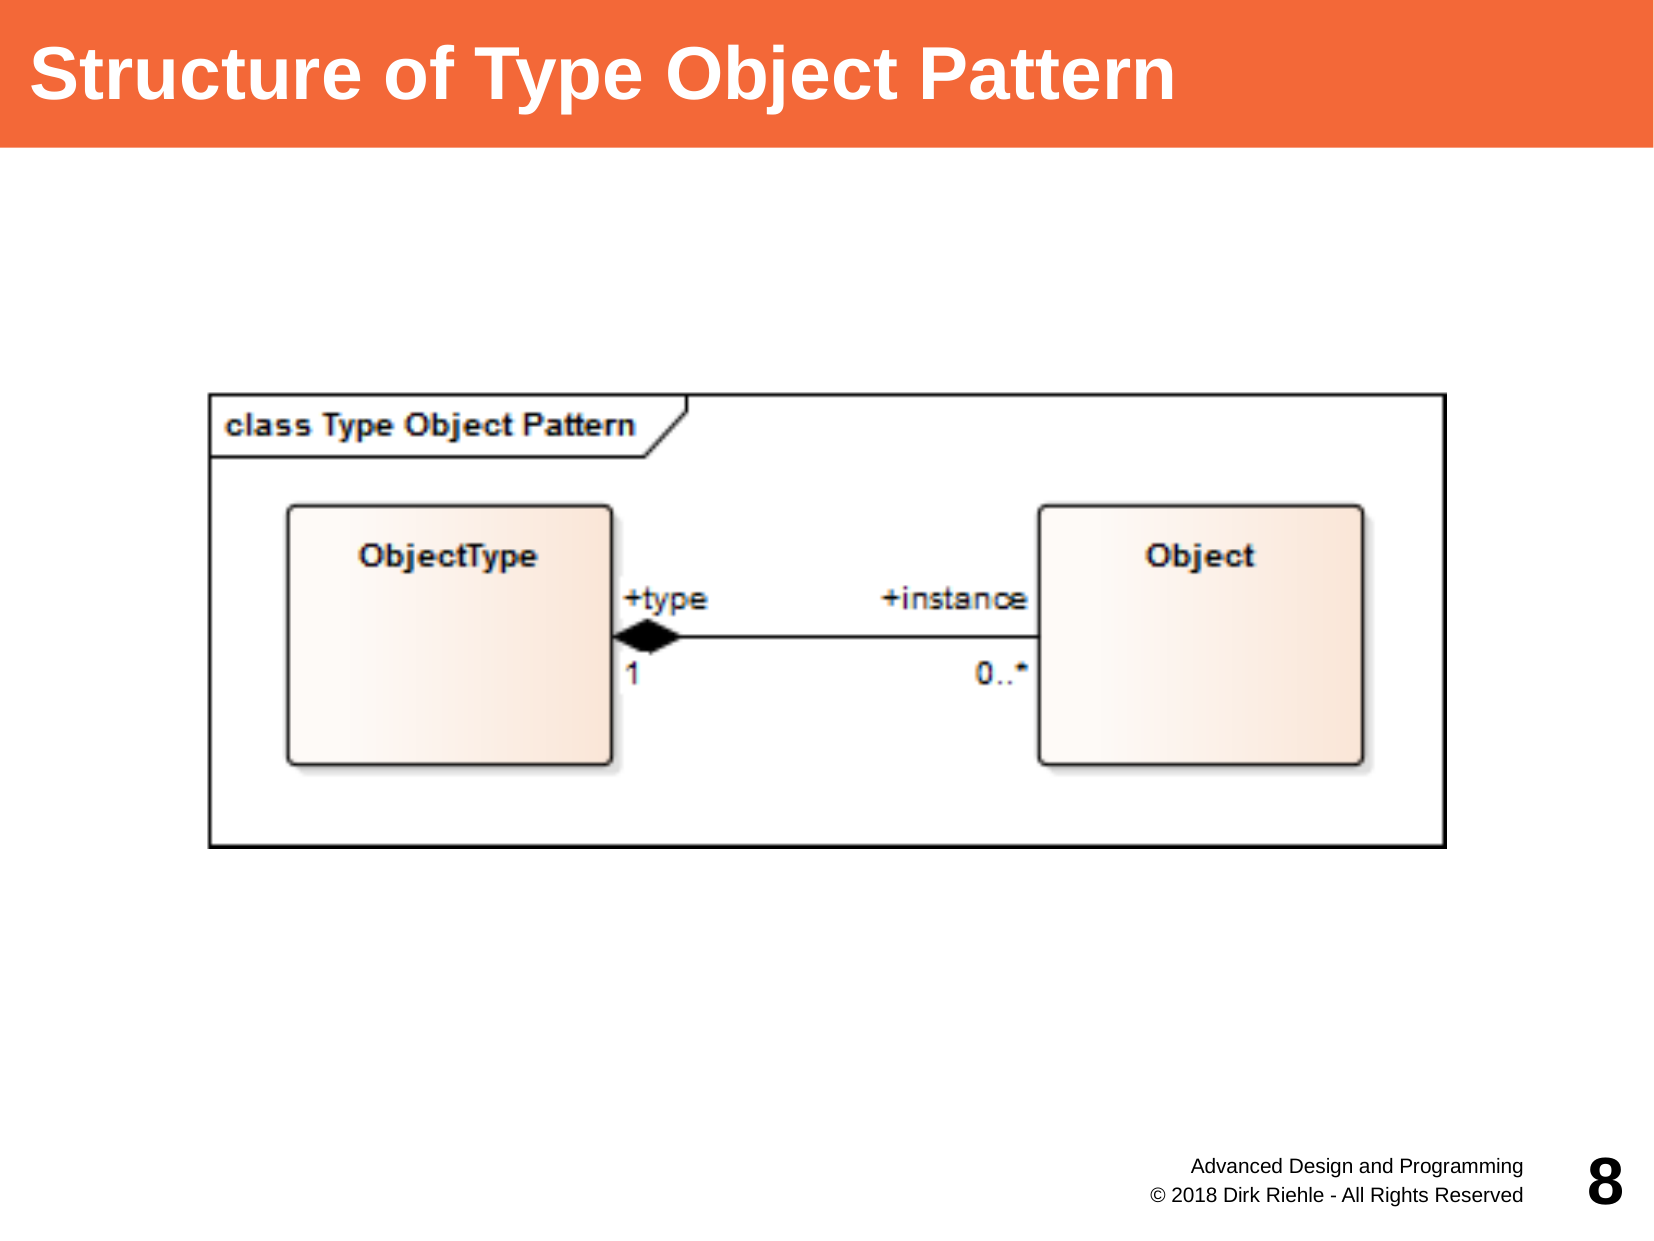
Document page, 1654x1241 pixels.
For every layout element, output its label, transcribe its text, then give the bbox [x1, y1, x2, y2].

picture [206, 391, 1447, 849]
title Structure of Type Object Pattern [0, 0, 1654, 148]
